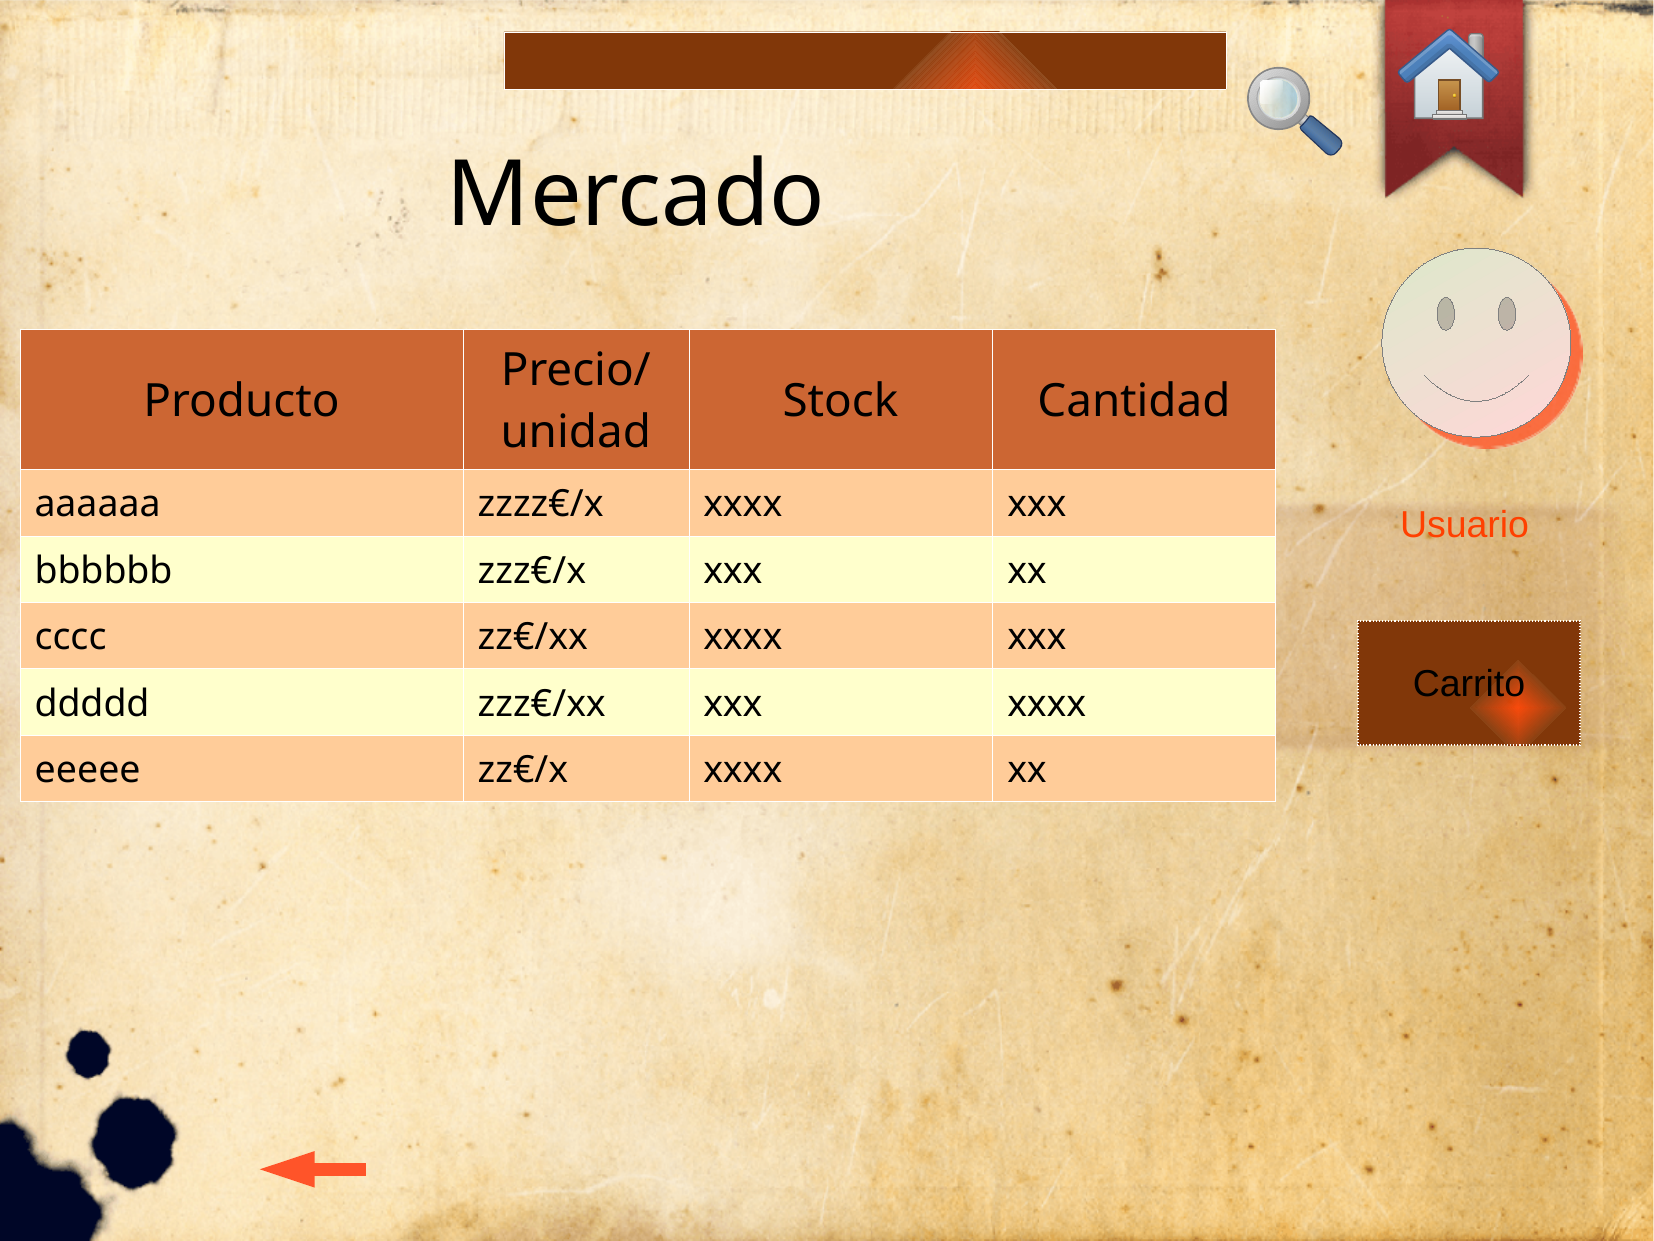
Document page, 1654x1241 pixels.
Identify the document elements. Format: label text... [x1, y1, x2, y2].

picture [0, 0, 1654, 1241]
table_cell aaaaaa [21, 470, 463, 536]
table_cell xxxx [690, 470, 992, 536]
table_cell eeeee [21, 736, 463, 801]
table_cell zz€/x [464, 736, 689, 801]
table_header [505, 33, 1226, 89]
table_header Cantidad [993, 330, 1275, 469]
table_cell zzz€/xx [464, 669, 689, 735]
table_header Precio/unidad [464, 330, 689, 469]
text_box [1381, 248, 1571, 438]
table_cell xx [993, 537, 1275, 602]
table_cell xxx [993, 603, 1275, 668]
text_box Usuario [1311, 496, 1619, 553]
table_header Producto [21, 330, 463, 469]
table_cell xxxx [690, 736, 992, 801]
table_cell xxx [993, 470, 1275, 536]
table_cell xxxx [993, 669, 1275, 735]
table_cell cccc [21, 603, 463, 668]
table_cell xx [993, 736, 1275, 801]
table_cell ddddd [21, 669, 463, 735]
table_cell zzz€/x [464, 537, 689, 602]
table_cell xxxx [690, 603, 992, 668]
table_cell xxx [690, 669, 992, 735]
table_cell xxx [690, 537, 992, 602]
title Mercado [210, 113, 1062, 267]
table_cell bbbbbb [21, 537, 463, 602]
table_cell zz€/xx [464, 603, 689, 668]
table_cell zzzz€/x [464, 470, 689, 536]
table_header Stock [690, 330, 992, 469]
table_header Carrito [1358, 621, 1580, 745]
